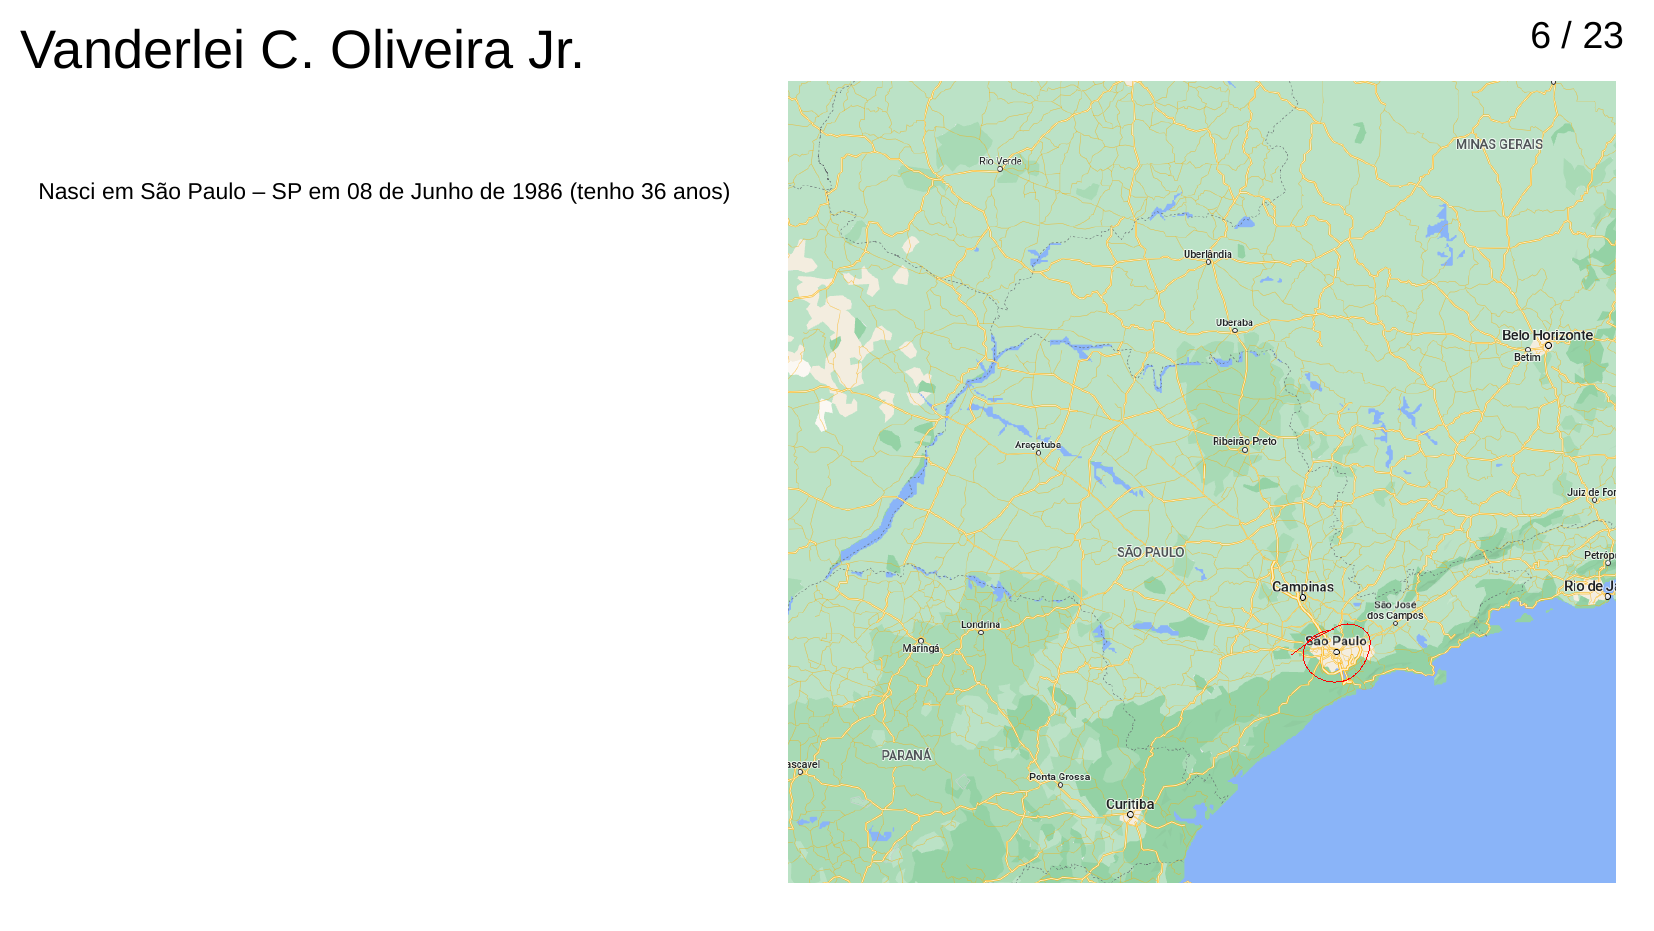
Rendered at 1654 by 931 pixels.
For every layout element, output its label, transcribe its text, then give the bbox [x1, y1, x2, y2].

text_box Vanderlei C. Oliveira Jr. [5, 11, 615, 89]
text_box Nasci em São Paulo – SP em 08 de Junho de 1986 (tenho 36 anos) [23, 171, 751, 243]
text_box <number> / 23 [1386, 0, 1650, 71]
picture [788, 81, 1616, 884]
